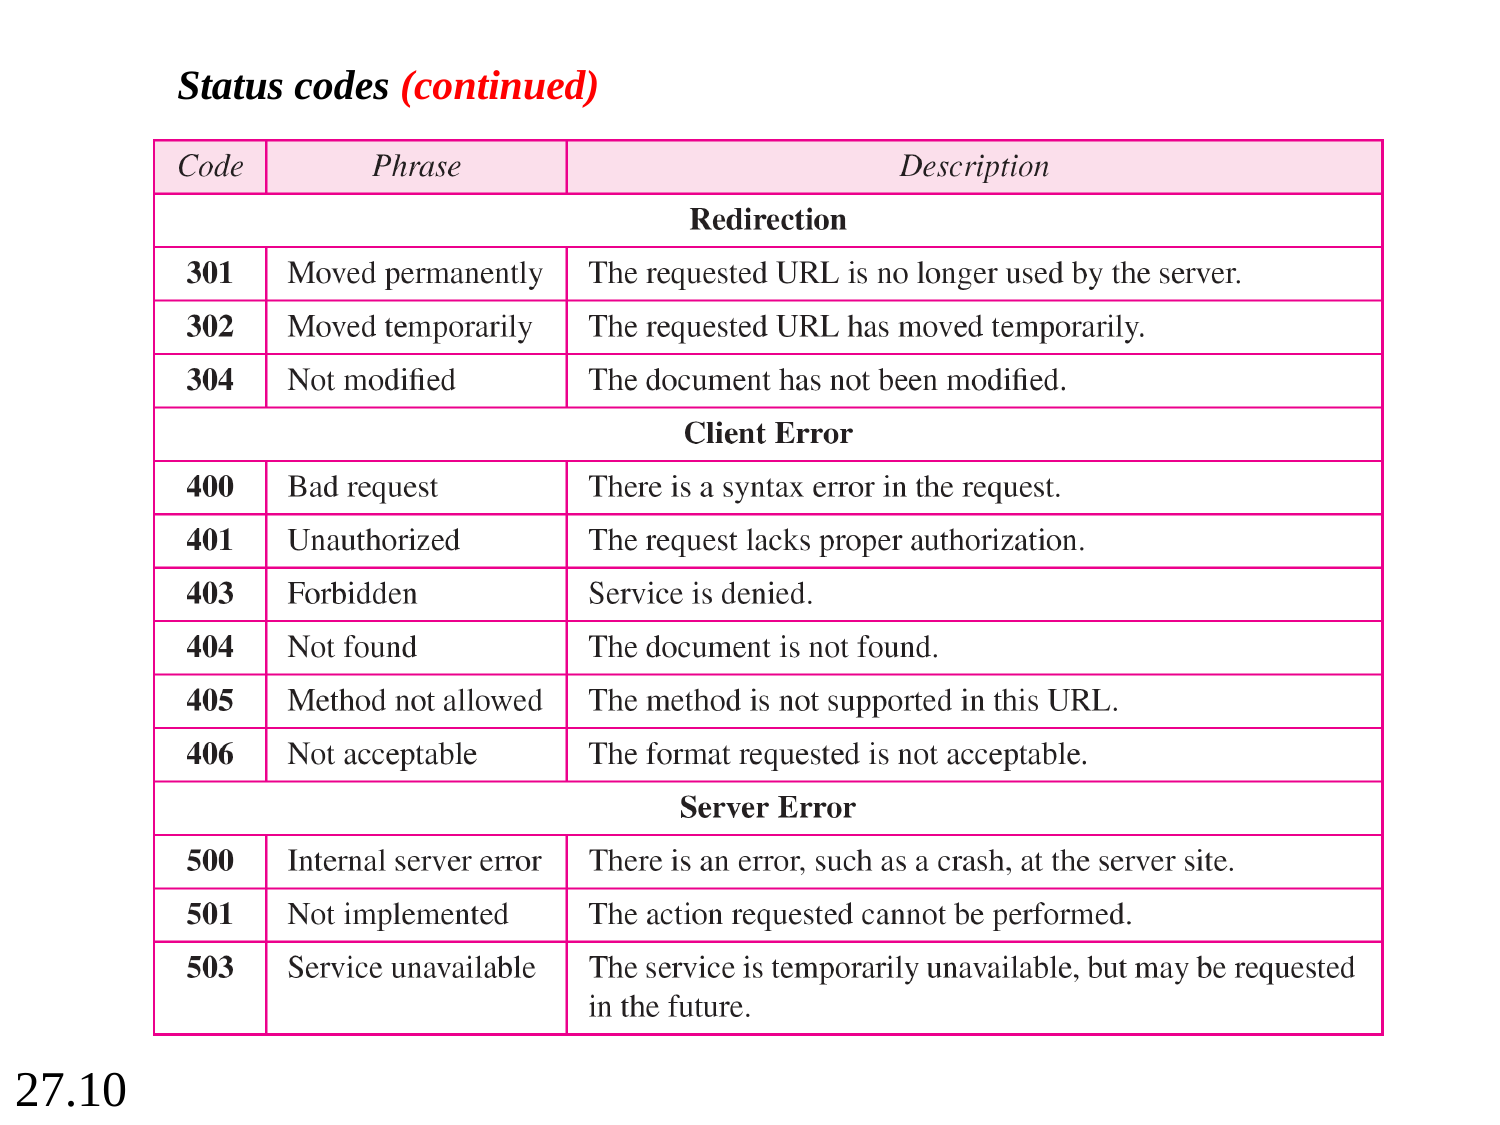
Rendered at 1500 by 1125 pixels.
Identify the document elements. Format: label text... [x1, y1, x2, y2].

text_box Status codes (continued) [162, 50, 615, 116]
picture [134, 125, 1401, 1050]
